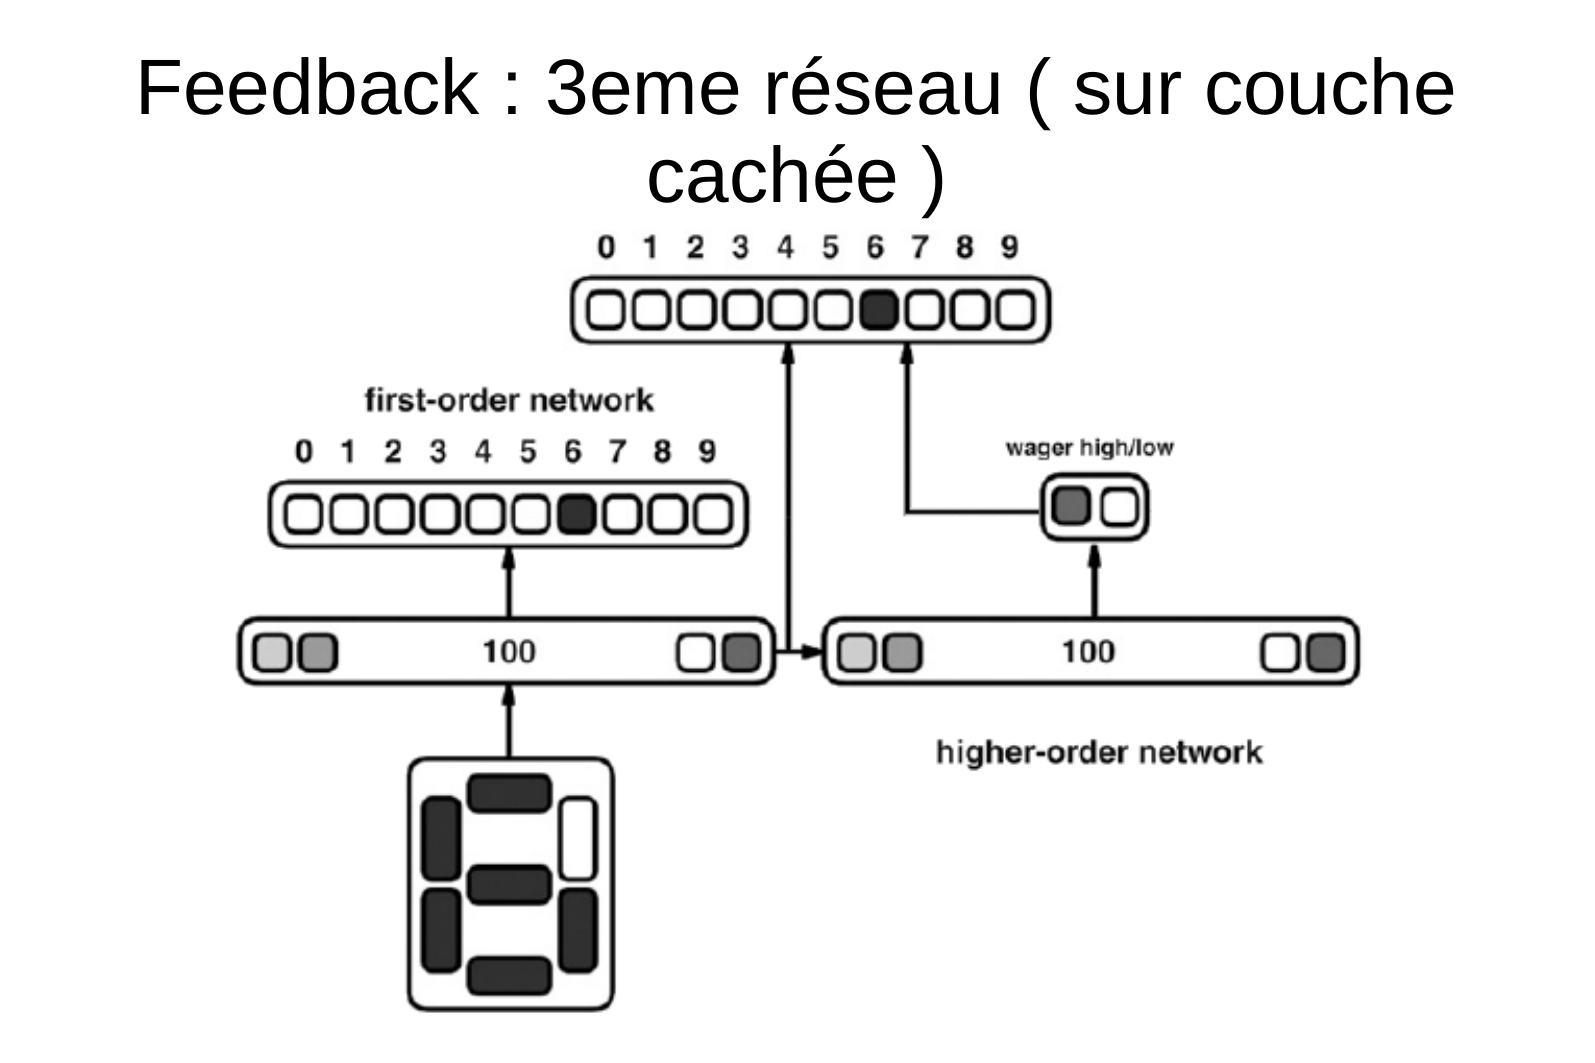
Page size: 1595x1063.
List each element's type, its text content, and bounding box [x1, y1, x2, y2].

picture [199, 229, 1396, 1028]
title Feedback : 3eme réseau ( sur couche cachée ) [79, 42, 1515, 220]
